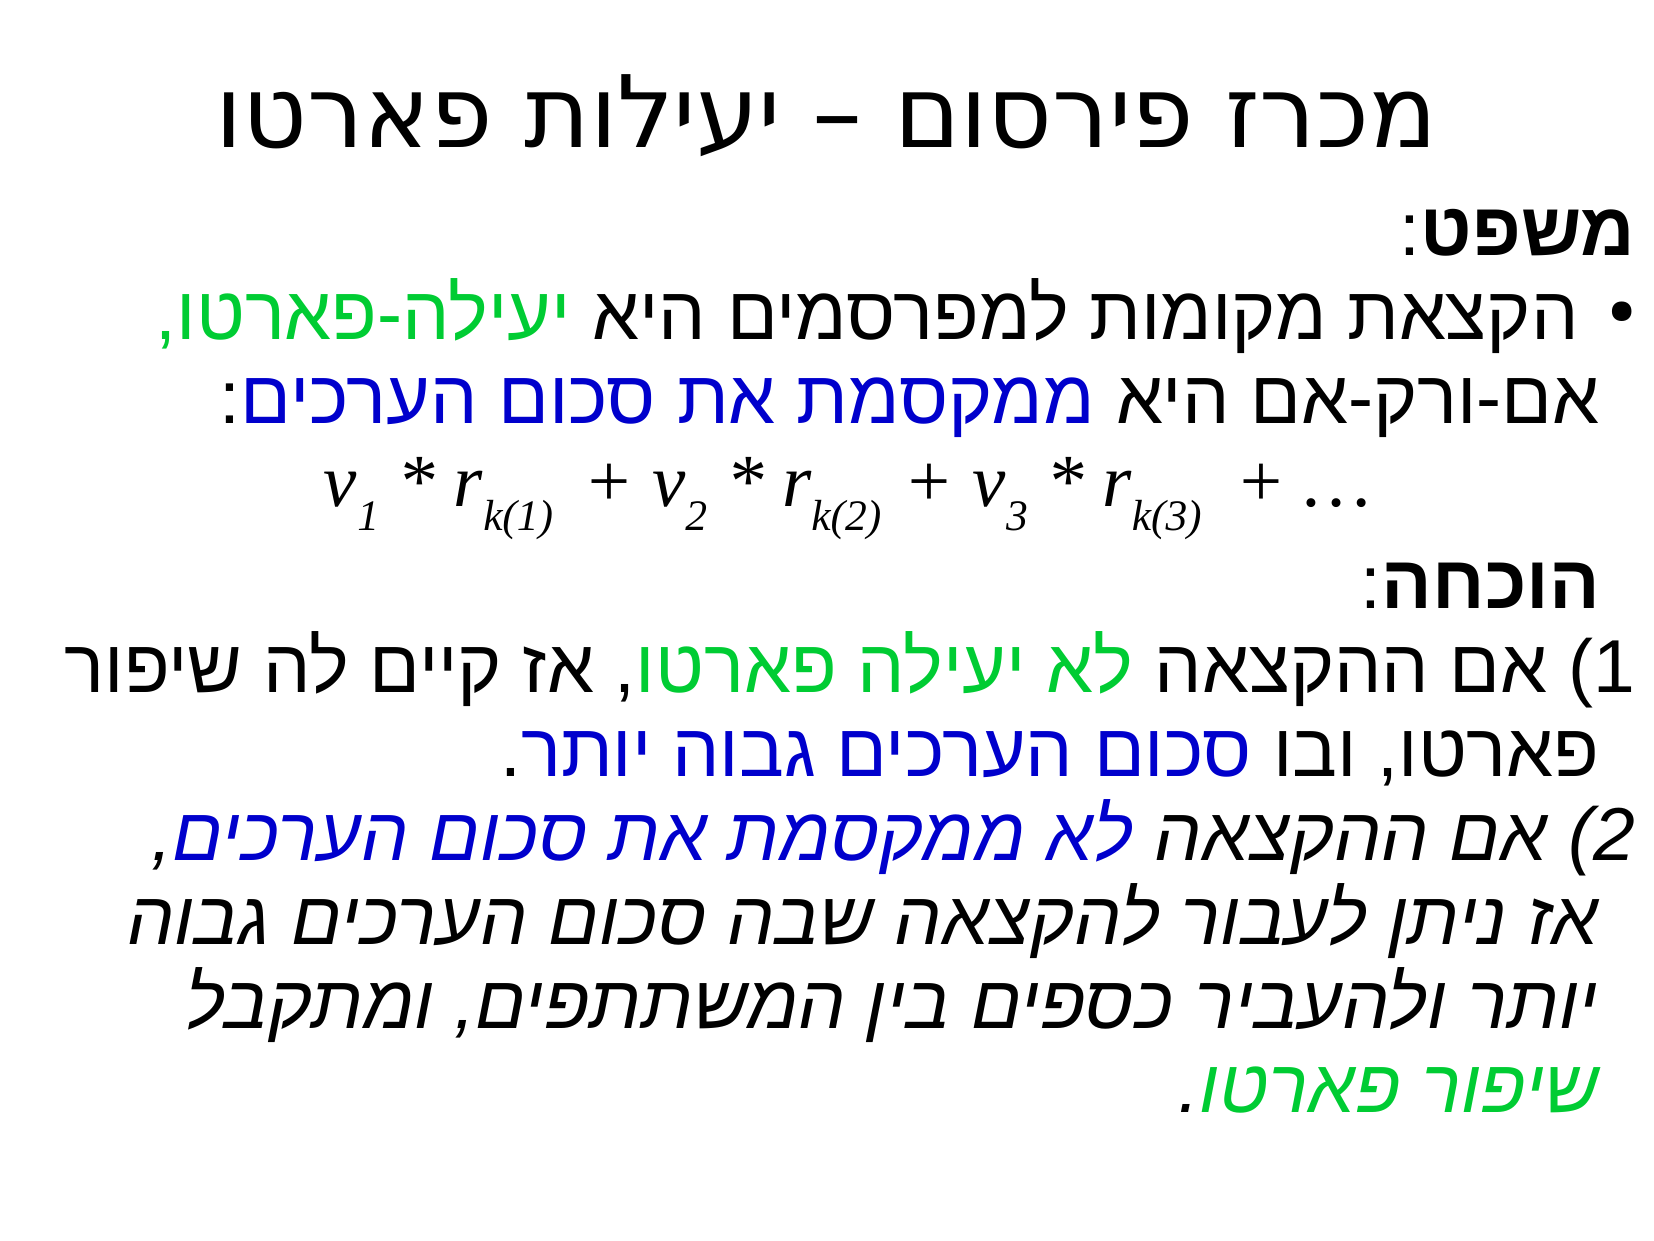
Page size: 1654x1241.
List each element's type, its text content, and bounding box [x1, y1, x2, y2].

text_box משפט: הקצאת מקומות למפרסמים היא יעילה-פארטו, אם-ורק-אם היא ממקסמת את סכום הערכים: v1 * rk(1) + v2 * rk(2) + v3 * rk(3) + … הוכחה: אם ההקצאה לא יעילה פארטו, אז קיים לה שיפור פארטו, ובו סכום הערכים גבוה יותר. אם ההקצאה לא ממקסמת את סכום הערכים, אז ניתן לעבור להקצאה שבה סכום הערכים גבוה יותר ולהעביר כספים בין המשתתפים, ומתקבל שיפור פארטו. [45, 180, 1651, 1225]
title מכרז פירסום – יעילות פארטו [0, 45, 1654, 181]
